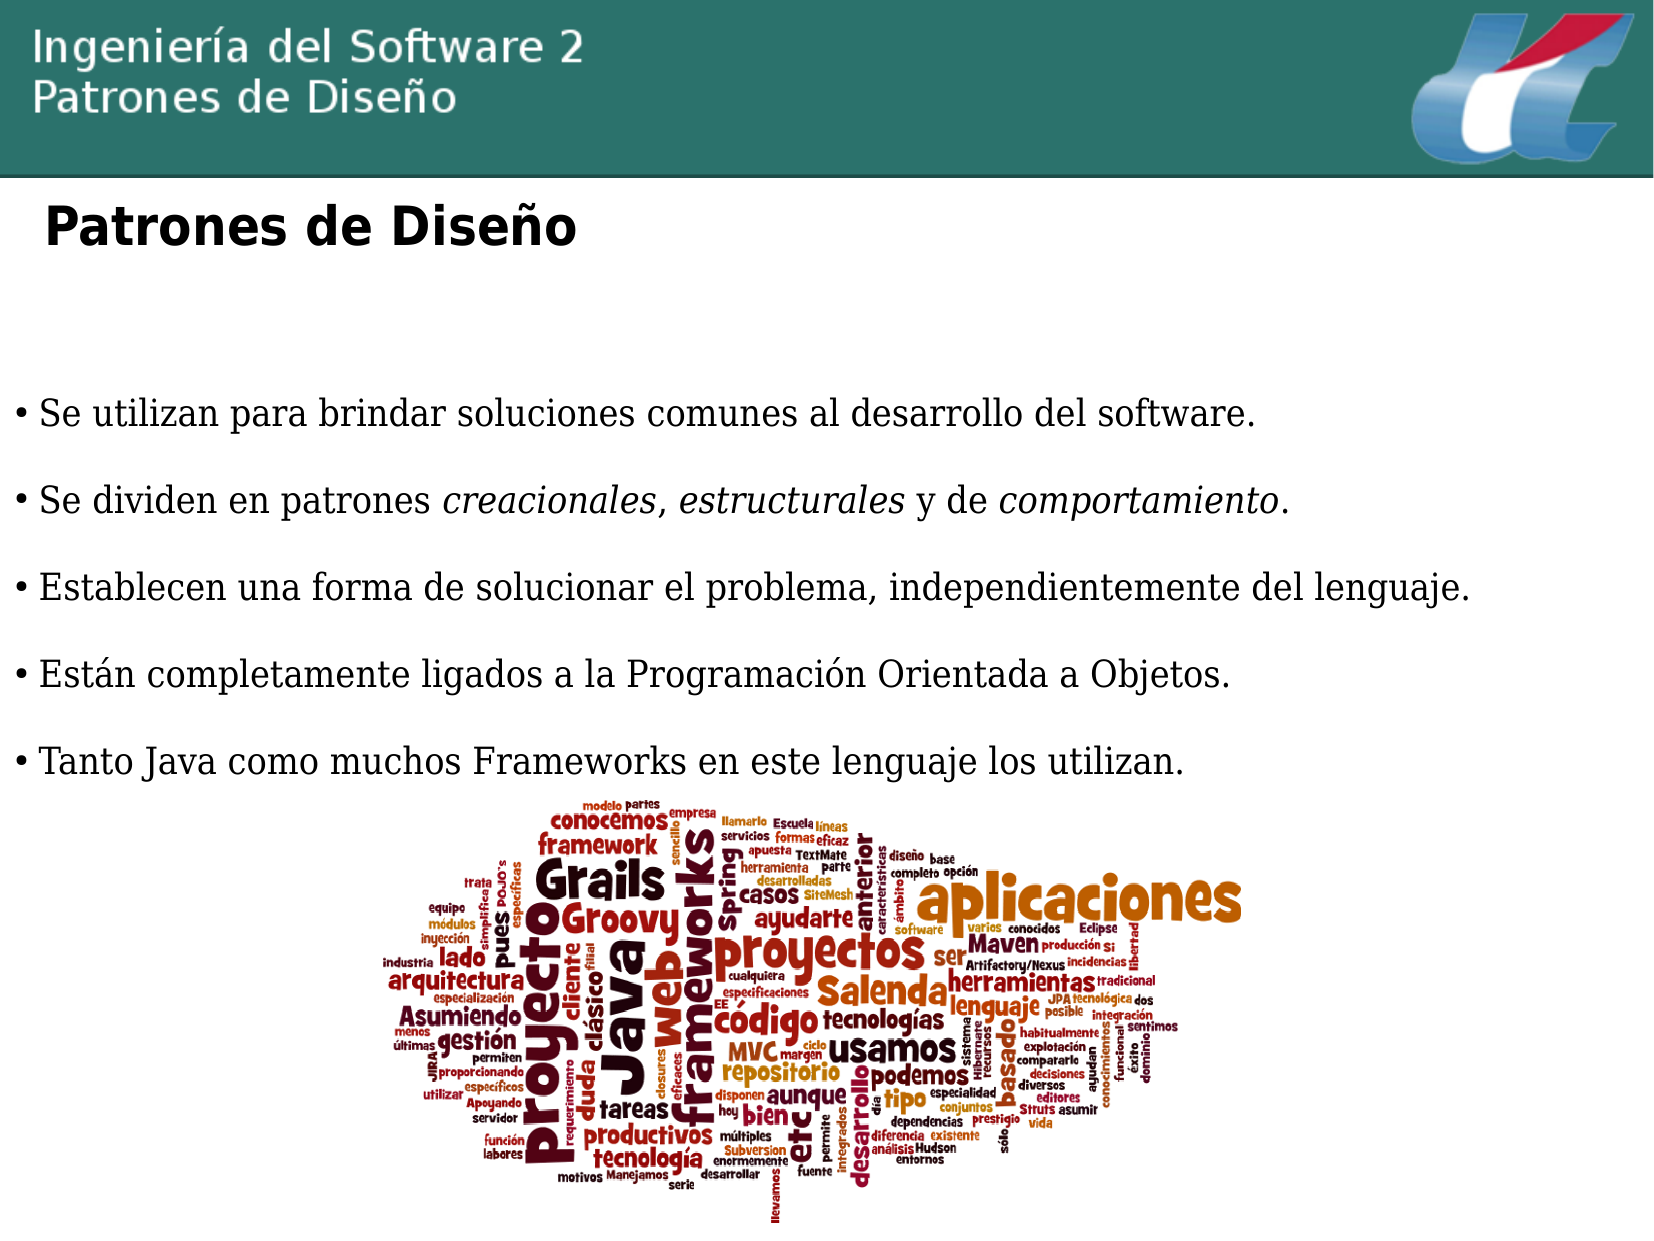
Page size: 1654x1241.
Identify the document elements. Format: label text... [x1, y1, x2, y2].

picture [0, 0, 1654, 178]
text_box Se utilizan para brindar soluciones comunes al desarrollo del software. Se dividen en patrones creacionales, estructurales y de comportamiento. Establecen una forma de solucionar el problema, independientemente del lenguaje. Están completamente ligados a la Programación Orientada a Objetos. Tanto Java como muchos Frameworks en este lenguaje los utilizan. [0, 384, 1654, 791]
text_box Patrones de Diseño [29, 187, 1625, 266]
picture [383, 800, 1241, 1223]
